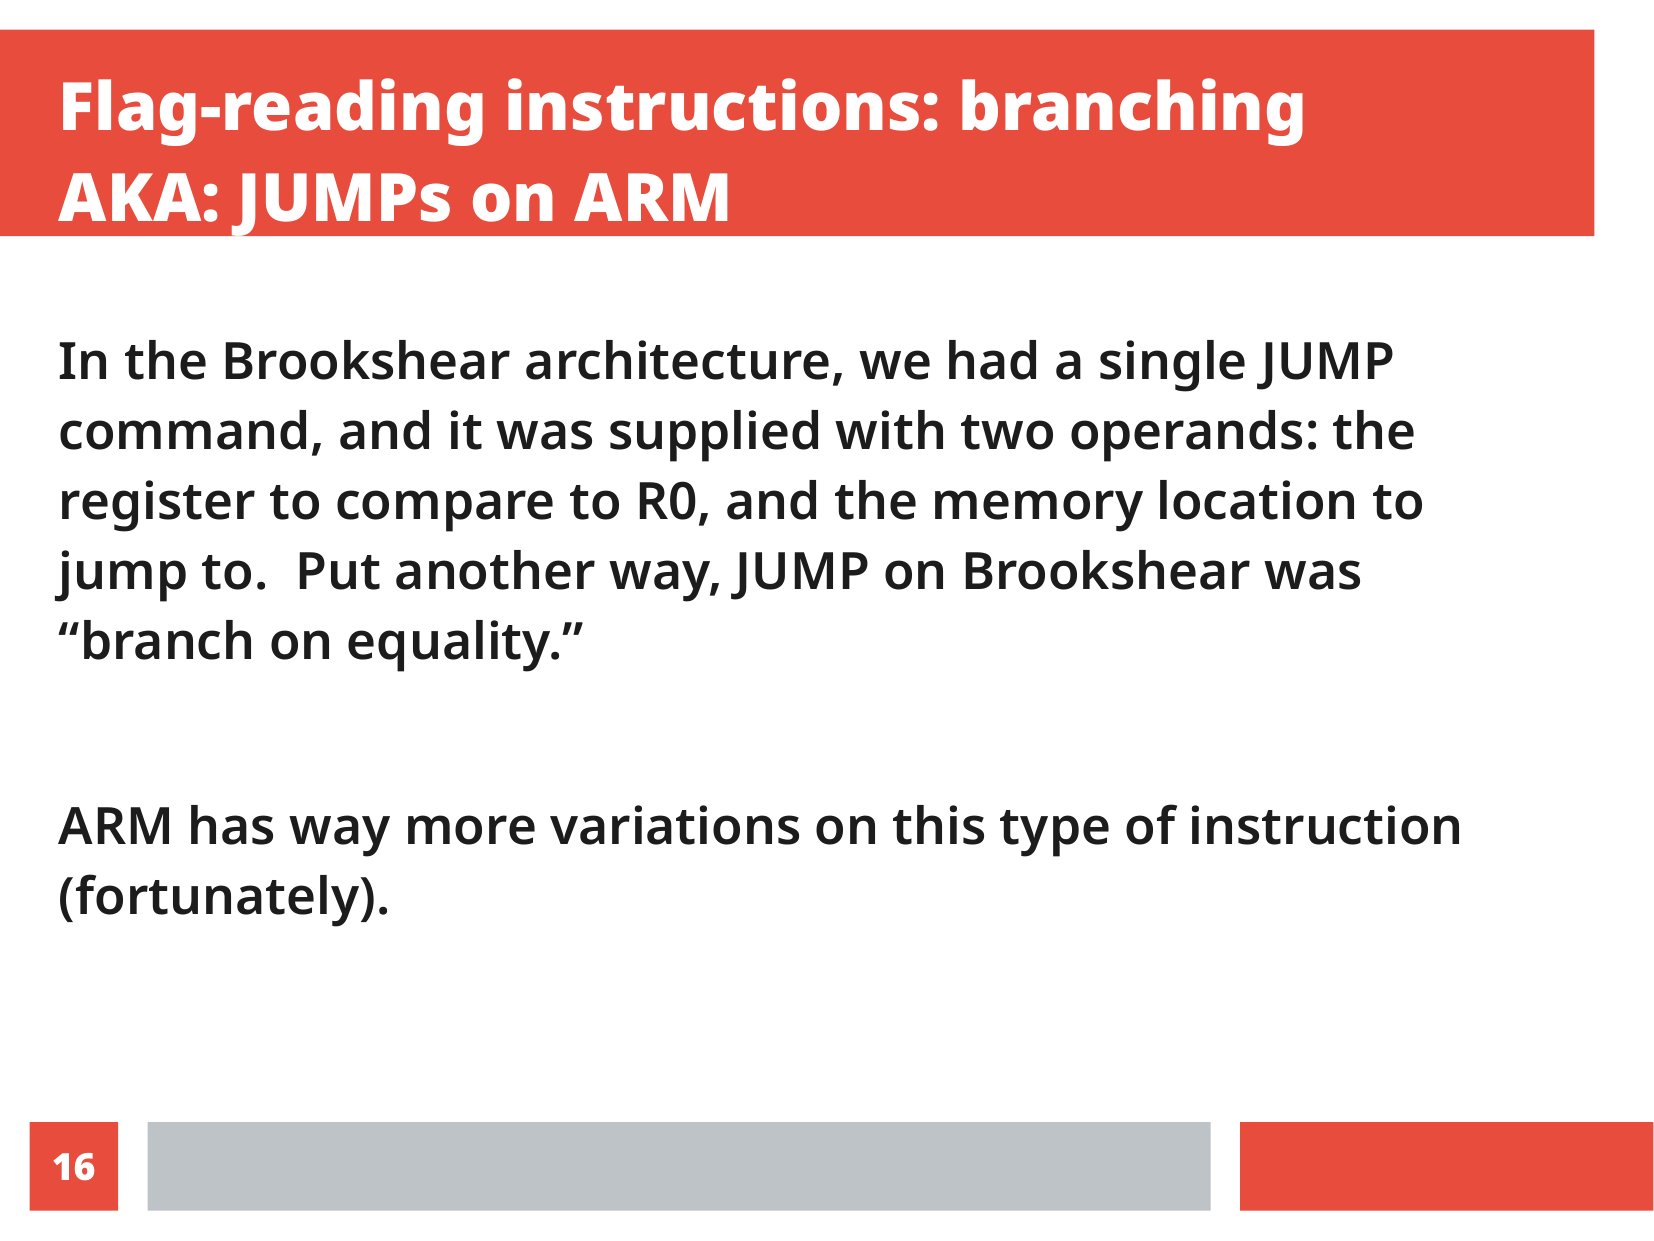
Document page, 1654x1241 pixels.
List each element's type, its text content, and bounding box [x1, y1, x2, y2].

list In the Brookshear architecture, we had a single JUMP command, and it was supplied with two operands: the register to compare to R0, and the memory location to jump to. Put another way, JUMP on Brookshear was “branch on equality.” ARM has way more variations on this type of instruction (fortunately). [59, 324, 1565, 1093]
title Flag-reading instructions: branching AKA: JUMPs on ARM [59, 59, 1595, 207]
